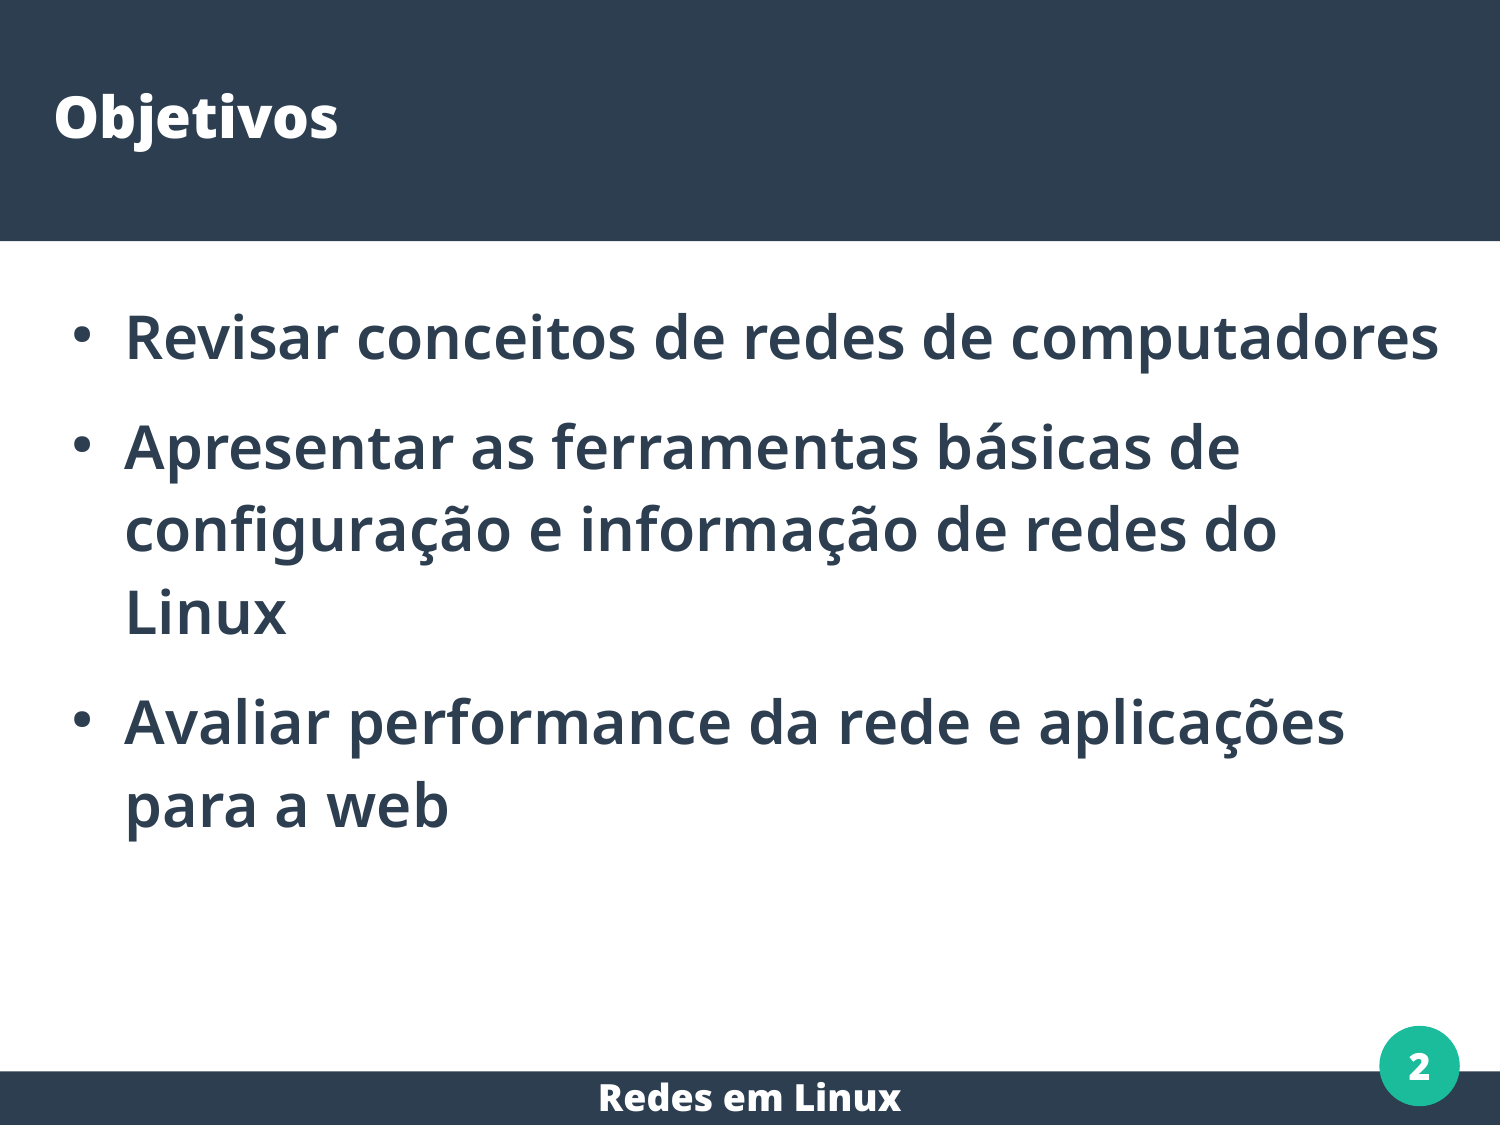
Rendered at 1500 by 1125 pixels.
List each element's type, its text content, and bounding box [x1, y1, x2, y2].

title Objetivos [53, 44, 1447, 188]
list Revisar conceitos de redes de computadores Apresentar as ferramentas básicas de configuração e informação de redes do Linux Avaliar performance da rede e aplicações para a web [53, 294, 1447, 1045]
